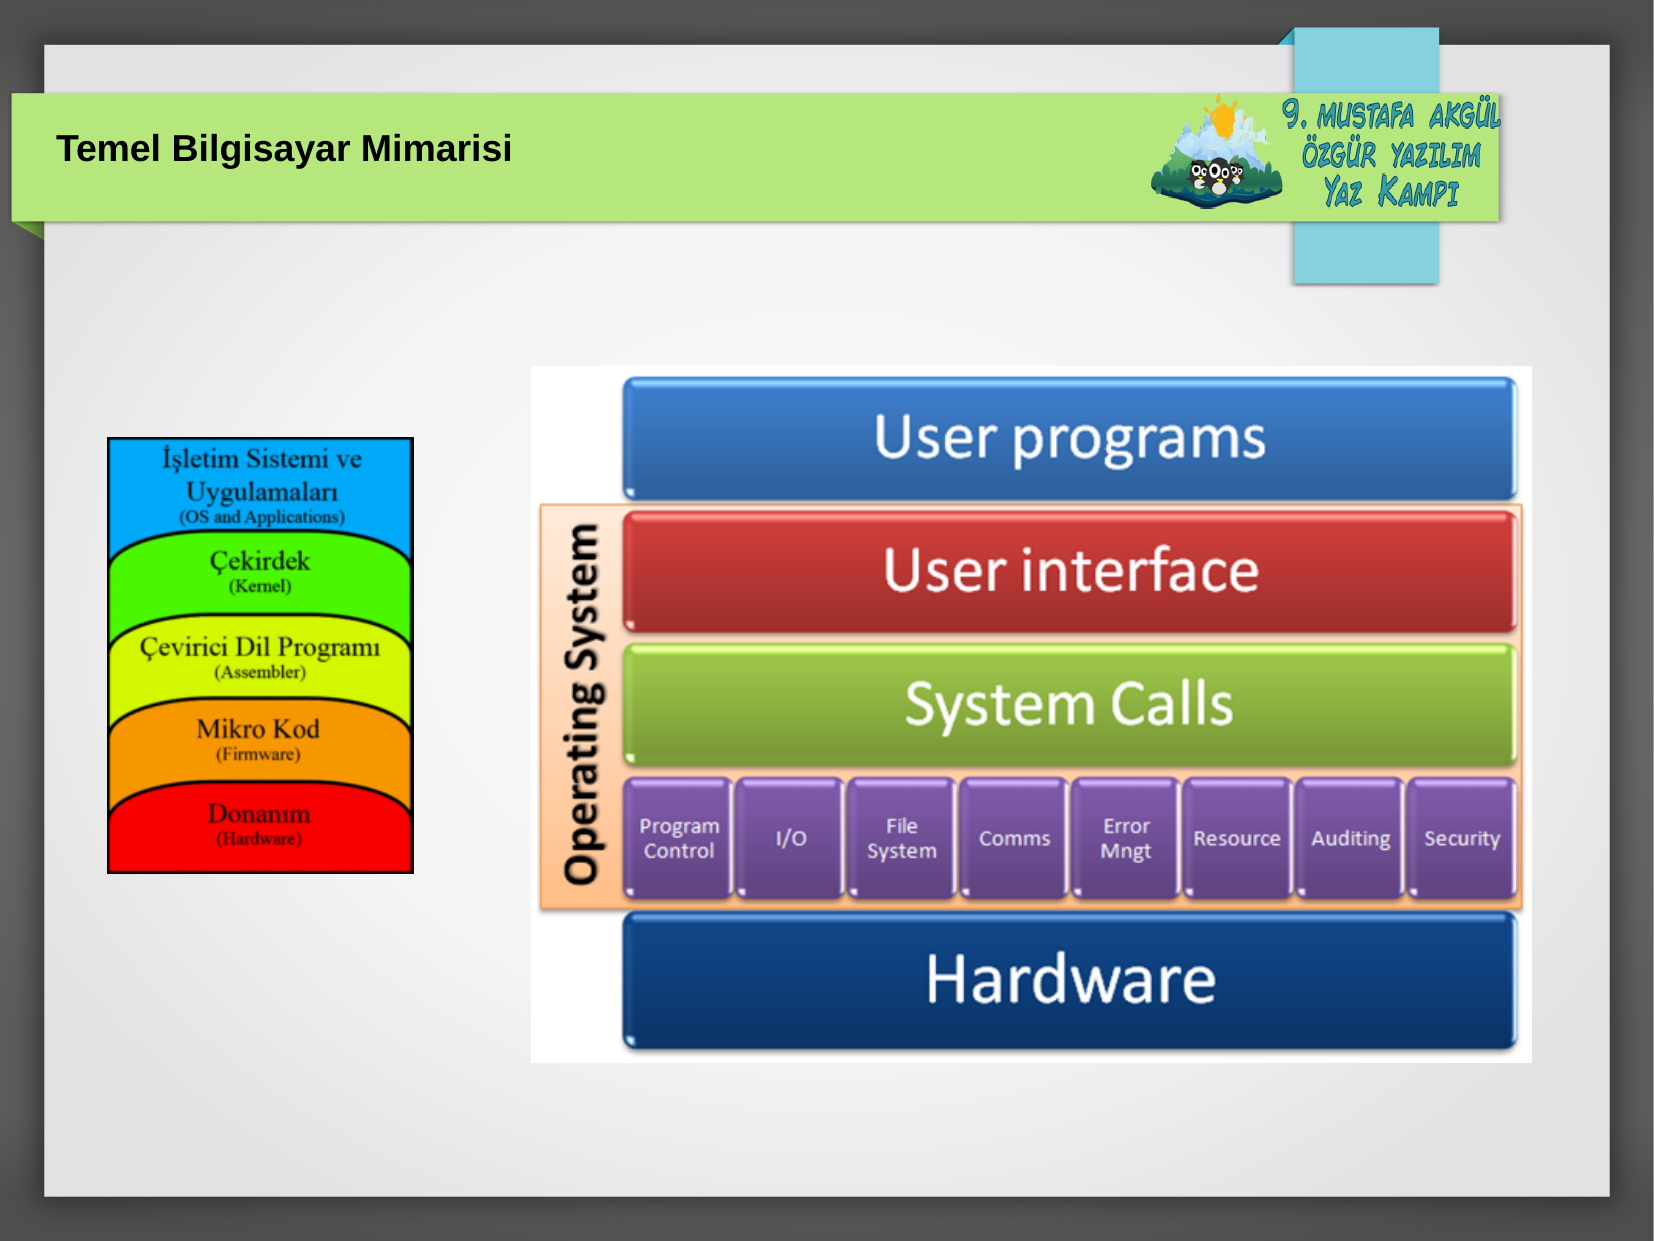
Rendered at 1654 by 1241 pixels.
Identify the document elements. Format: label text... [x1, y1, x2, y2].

text_box Temel Bilgisayar Mimarisi [41, 120, 1134, 220]
picture [0, 0, 1654, 1241]
